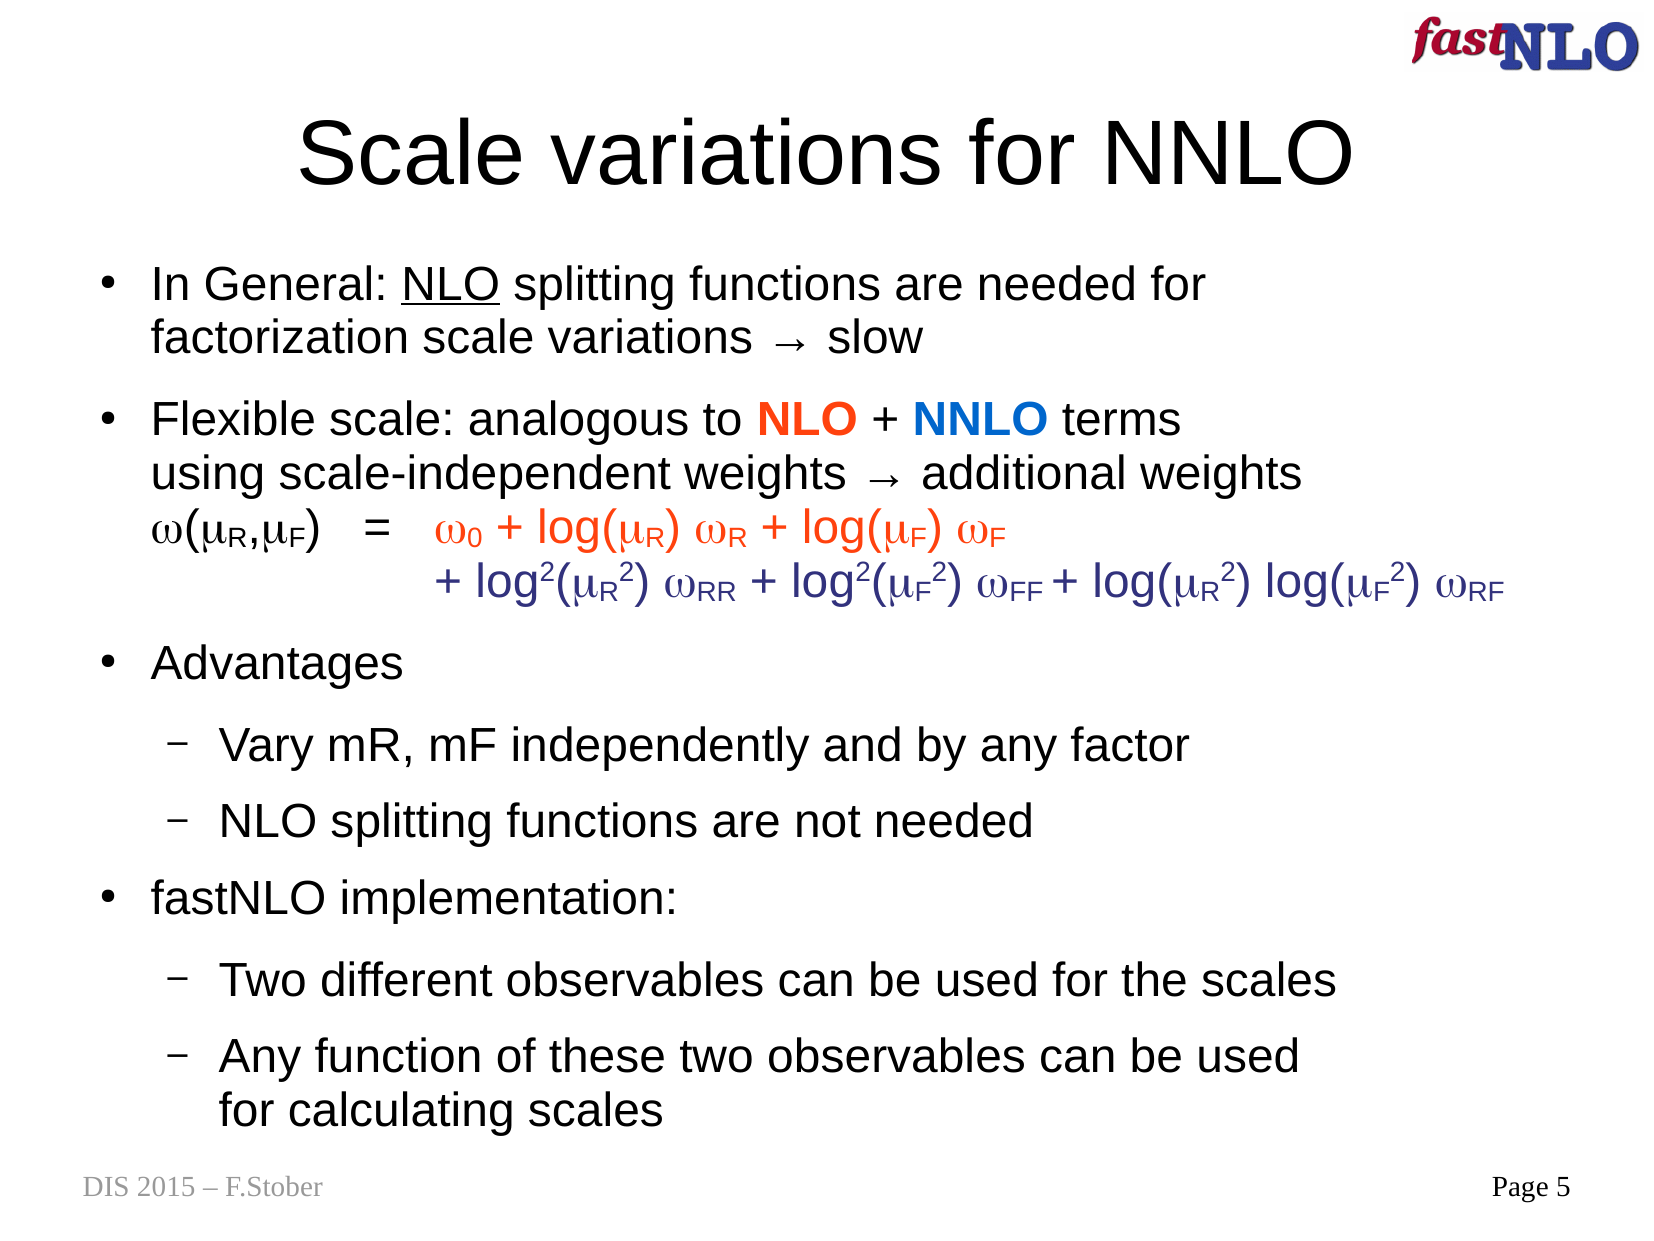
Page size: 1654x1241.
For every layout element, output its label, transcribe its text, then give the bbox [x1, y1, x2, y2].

title Scale variations for NNLO [82, 49, 1571, 256]
list In General: NLO splitting functions are needed for factorization scale variations → slow Flexible scale: analogous to NLO + NNLO terms using scale-independent weights → additional weights w(mR,mF) = w0 + log(mR) wR + log(mF) wF + log2(mR2) wRR + log2(mF2) wFF + log(mR2) log(mF2) wRF Advantages Vary mR, mF independently and by any factor NLO splitting functions are not needed fastNLO implementation: Two different observables can be used for the scales Any function of these two observables can be used for calculating scales [82, 256, 1571, 1141]
picture [1404, 12, 1644, 72]
